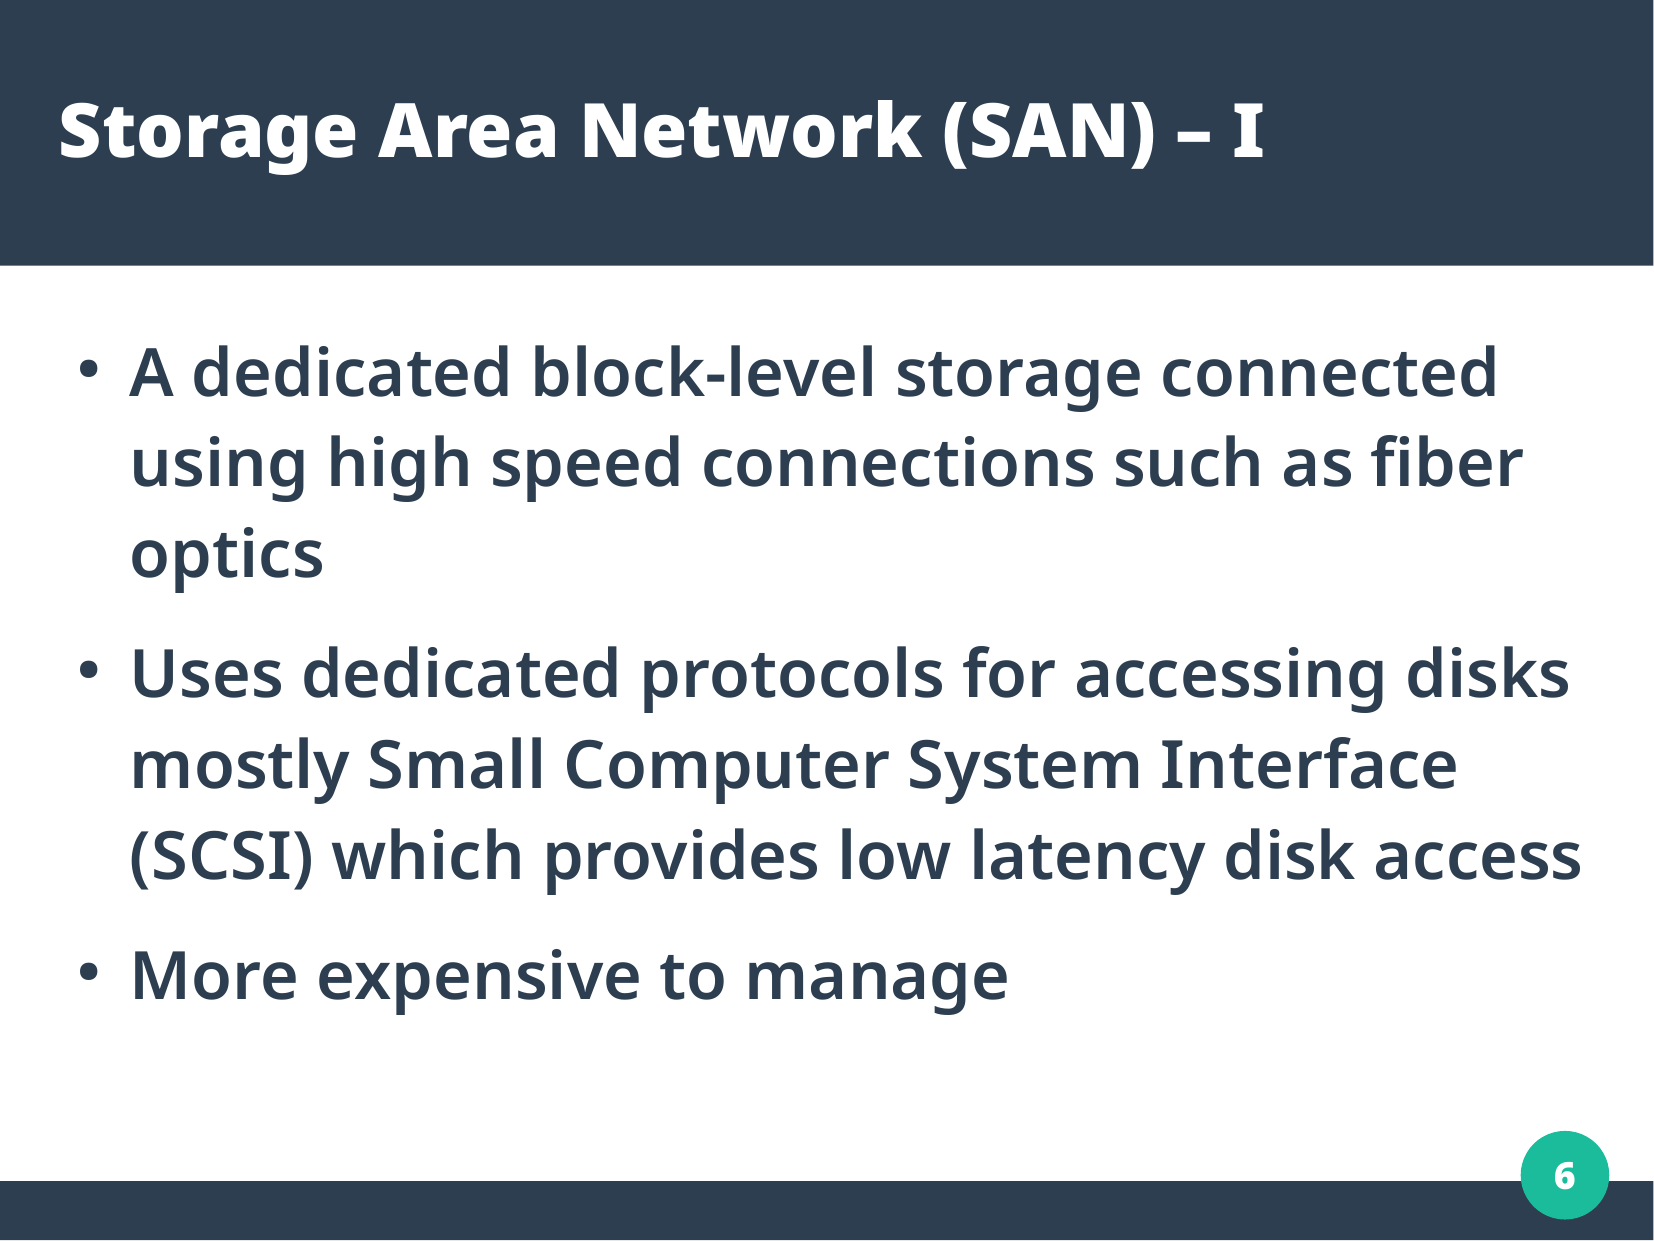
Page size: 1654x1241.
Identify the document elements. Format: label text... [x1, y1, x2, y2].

title Storage Area Network (SAN) – I [59, 49, 1595, 207]
list A dedicated block-level storage connected using high speed connections such as fiber optics Uses dedicated protocols for accessing disks mostly Small Computer System Interface (SCSI) which provides low latency disk access More expensive to manage [59, 324, 1595, 1152]
